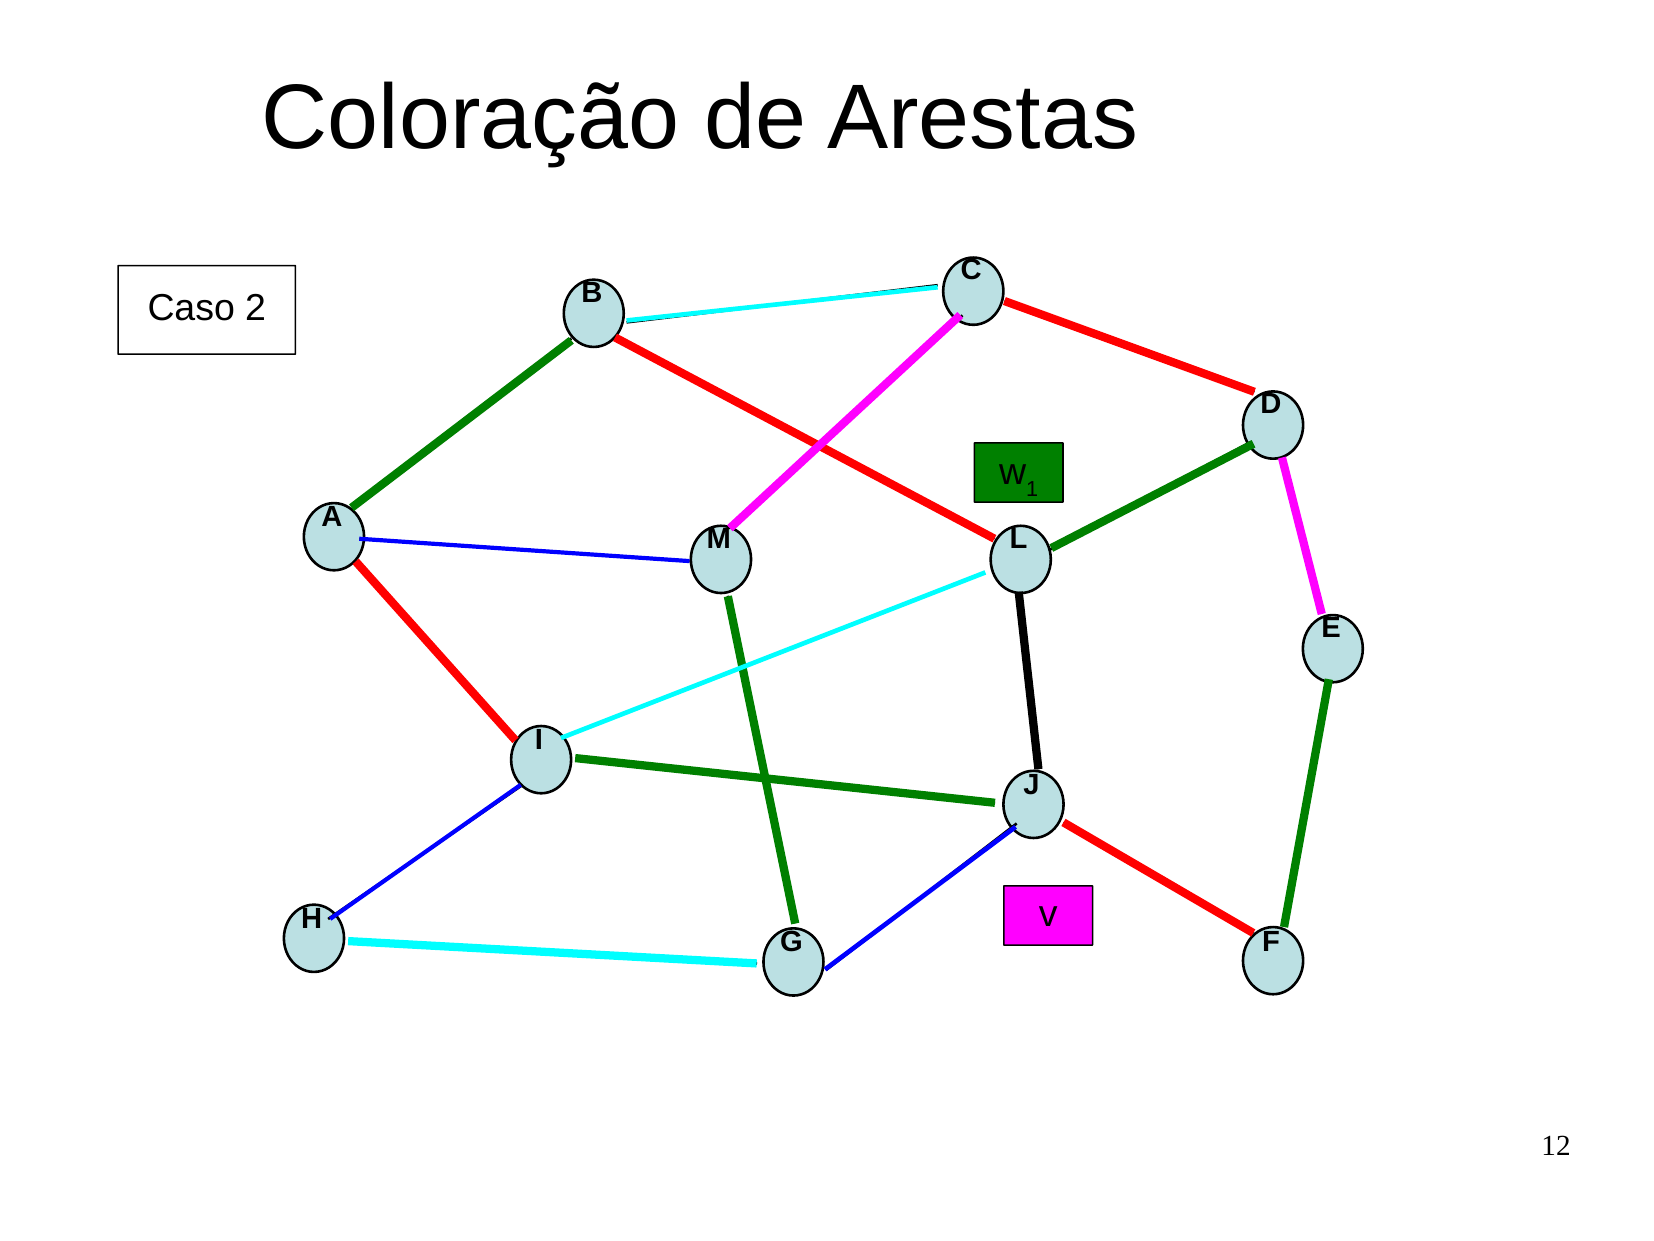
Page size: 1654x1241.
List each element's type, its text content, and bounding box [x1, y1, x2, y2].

text_box [284, 943, 344, 972]
text_box [763, 965, 824, 996]
text_box B [555, 270, 628, 317]
text_box J [995, 762, 1068, 809]
text_box H [275, 896, 348, 943]
text_box M [682, 516, 756, 563]
text_box F [1234, 918, 1308, 965]
text_box [943, 294, 1004, 325]
text_box [691, 563, 751, 594]
text_box [1003, 809, 1064, 838]
text_box I [502, 717, 576, 764]
title Coloração de Arestas [261, 53, 1433, 178]
text_box [304, 540, 364, 571]
text_box [990, 563, 1051, 593]
text_box [1303, 652, 1363, 683]
text_box C [934, 247, 1008, 294]
text_box [1243, 428, 1303, 459]
text_box L [982, 516, 1055, 563]
text_box D [1234, 381, 1308, 428]
text_box G [755, 918, 828, 965]
text_box [1243, 965, 1303, 995]
text_box v [1003, 885, 1093, 946]
text_box Caso 2 [118, 265, 296, 355]
text_box [511, 764, 571, 794]
text_box A [295, 493, 369, 540]
text_box E [1294, 605, 1368, 652]
text_box w1 [974, 442, 1063, 503]
text_box [564, 317, 624, 347]
